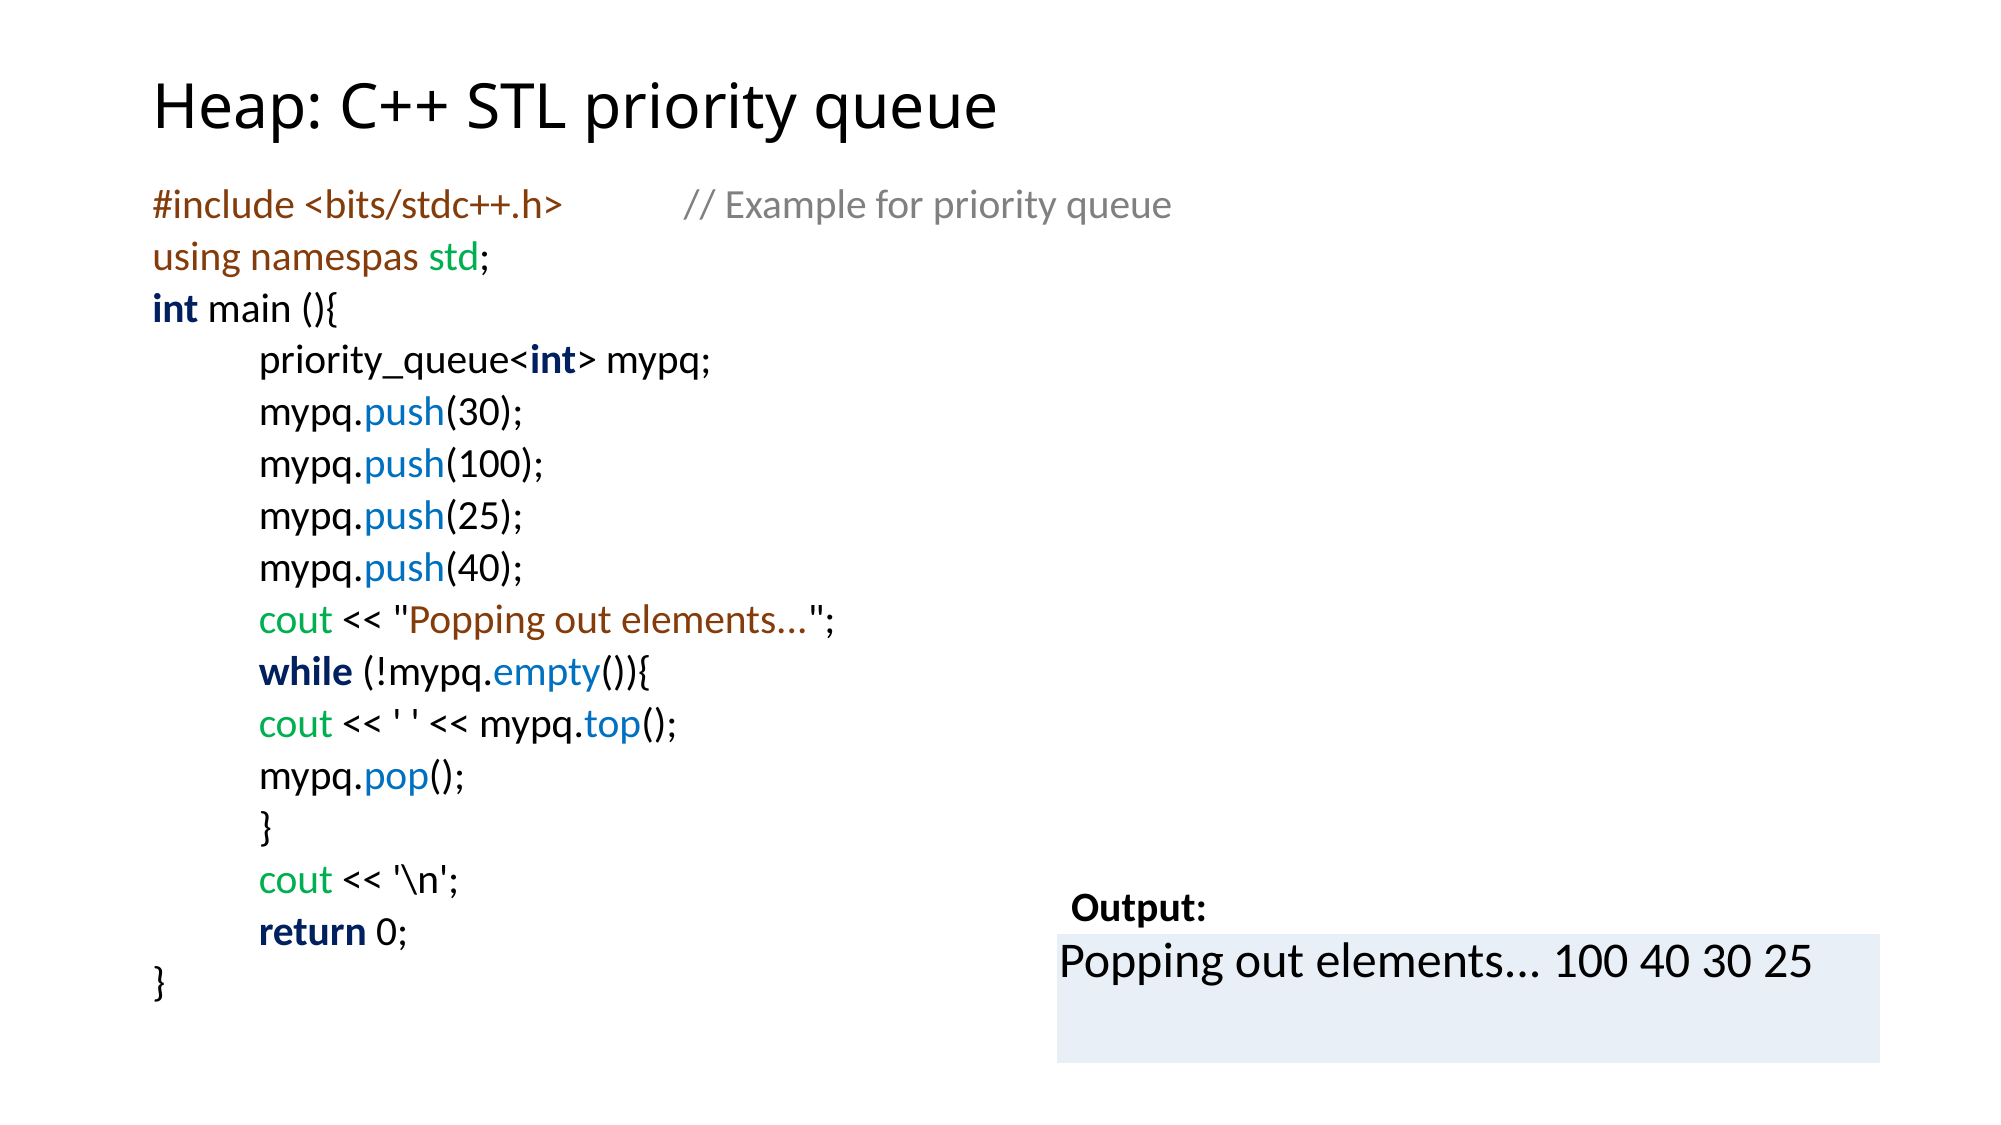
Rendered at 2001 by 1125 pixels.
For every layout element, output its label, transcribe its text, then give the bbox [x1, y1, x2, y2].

text_box Output: [1056, 872, 1243, 987]
text_box #include <bits/stdc++.h> // Example for priority queue using namespas std; int main (){ priority_queue<int> mypq; mypq.push(30); mypq.push(100); mypq.push(25); mypq.push(40); cout << "Popping out elements..."; while (!mypq.empty()){ cout << ' ' << mypq.top(); mypq.pop(); } cout << '\n'; return 0; } [137, 181, 1863, 1014]
text_box Heap: C++ STL priority queue [137, 59, 1863, 152]
table_header Popping out elements... 100 40 30 25 [1057, 934, 1880, 1063]
